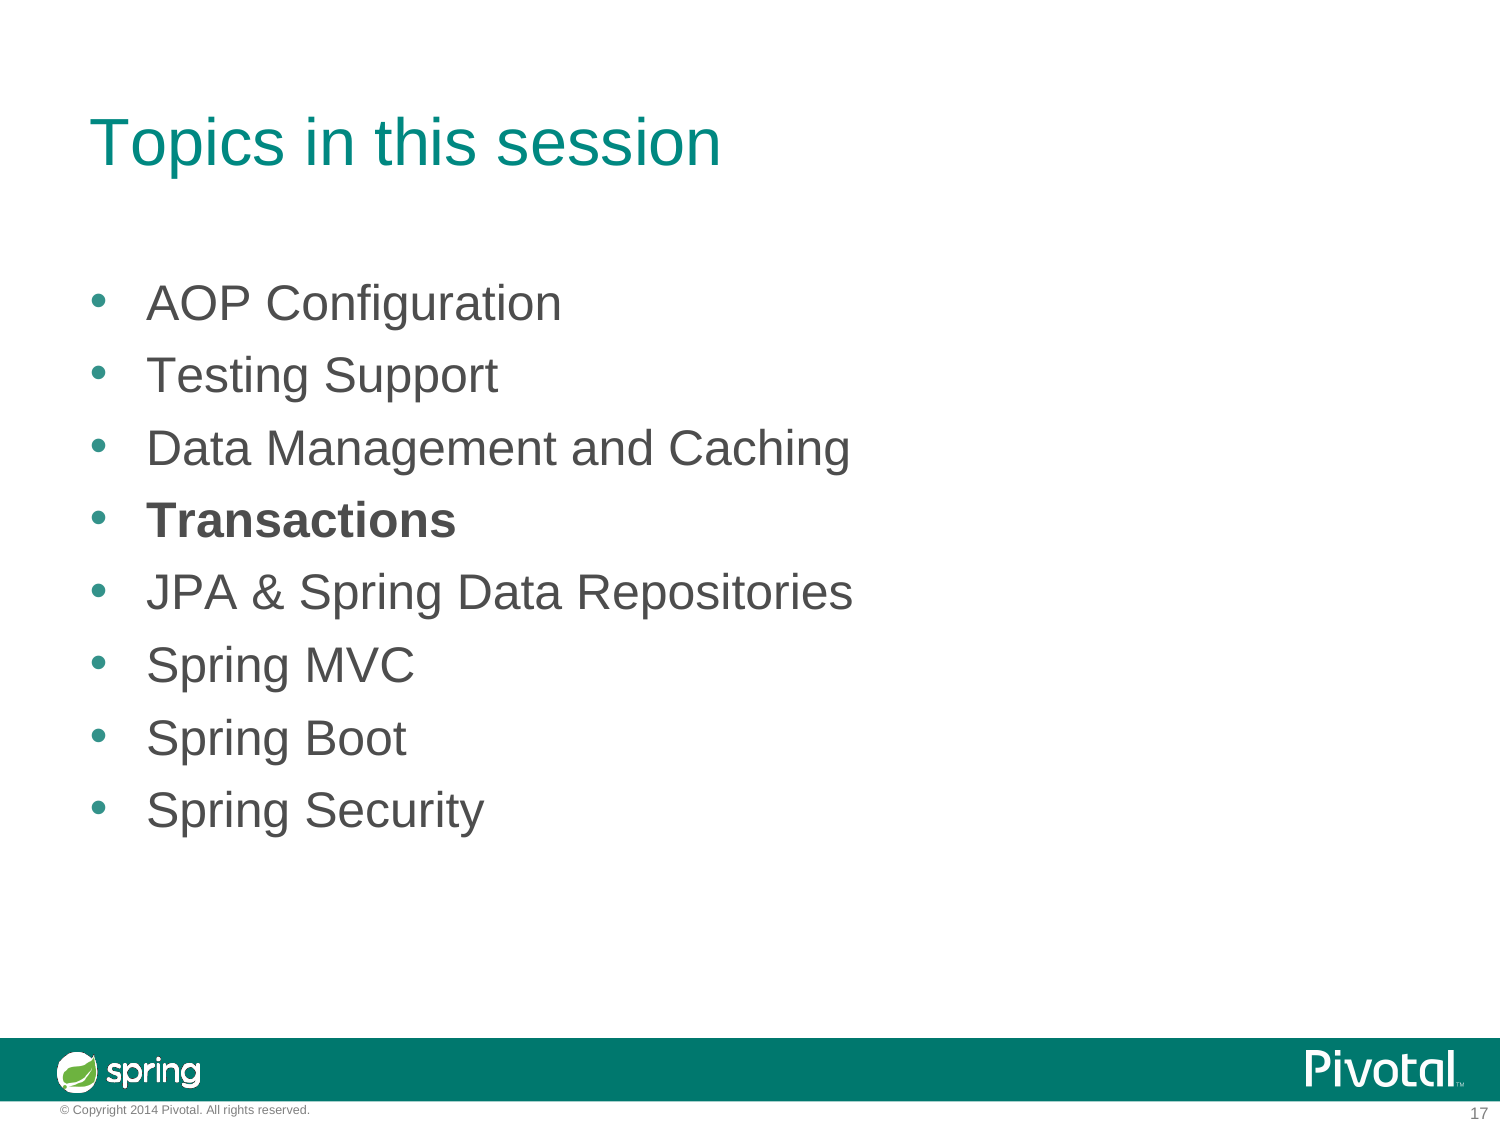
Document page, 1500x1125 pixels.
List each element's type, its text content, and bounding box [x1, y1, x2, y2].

title Topics in this session [75, 45, 1426, 233]
picture [32, 1041, 210, 1103]
list AOP Configuration Testing Support Data Management and Caching Transactions JPA & Spring Data Repositories Spring MVC Spring Boot Spring Security [75, 262, 1426, 970]
picture [1306, 1050, 1464, 1087]
